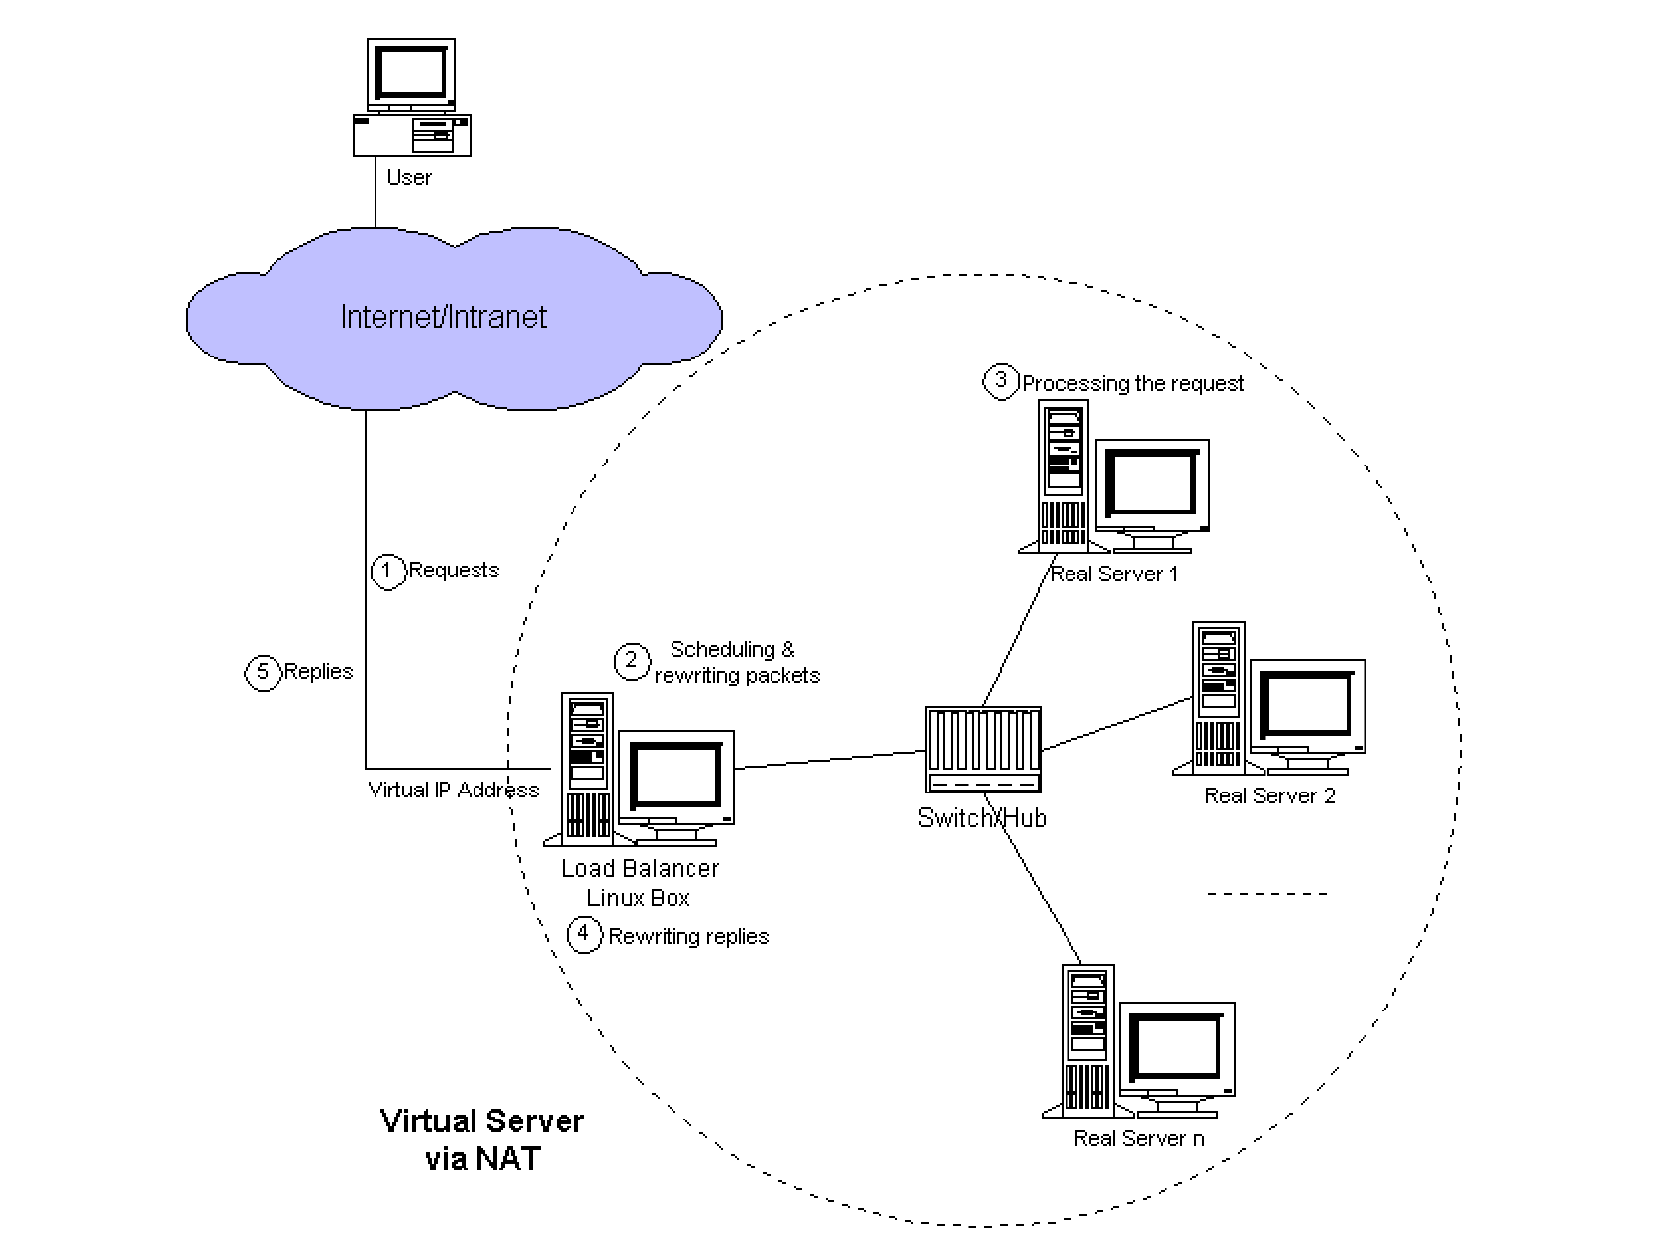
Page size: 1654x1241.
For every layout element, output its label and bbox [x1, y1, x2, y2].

picture [178, 30, 1463, 1229]
